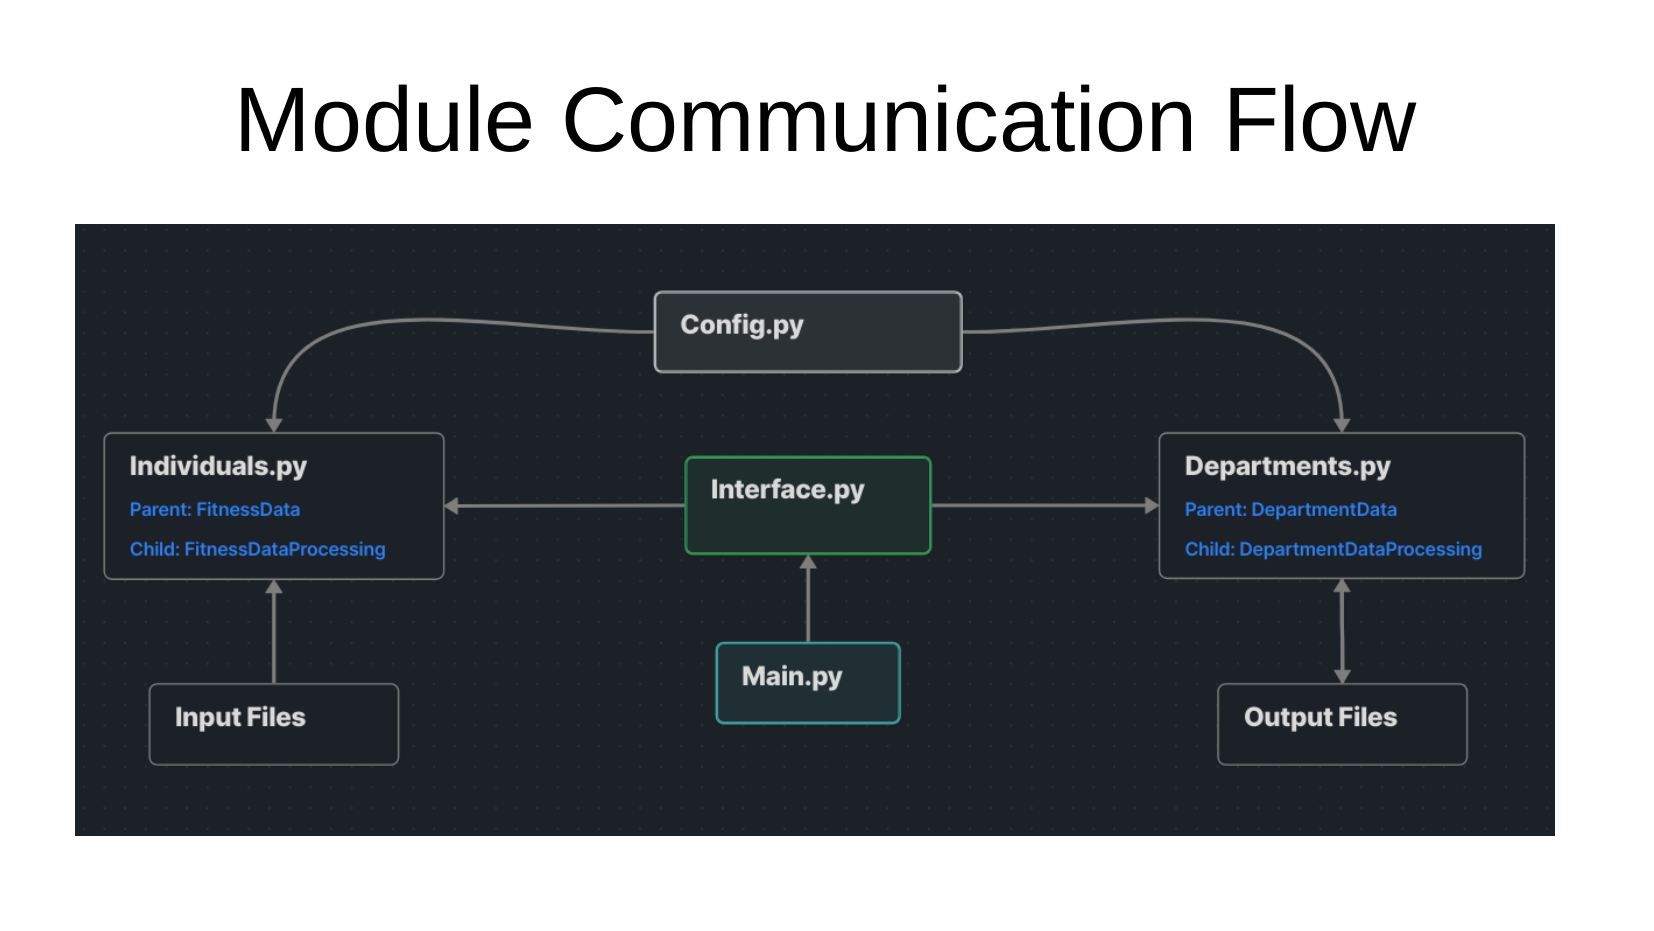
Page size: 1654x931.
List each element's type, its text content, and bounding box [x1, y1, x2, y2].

title Module Communication Flow [82, 37, 1571, 193]
picture [75, 225, 1555, 836]
